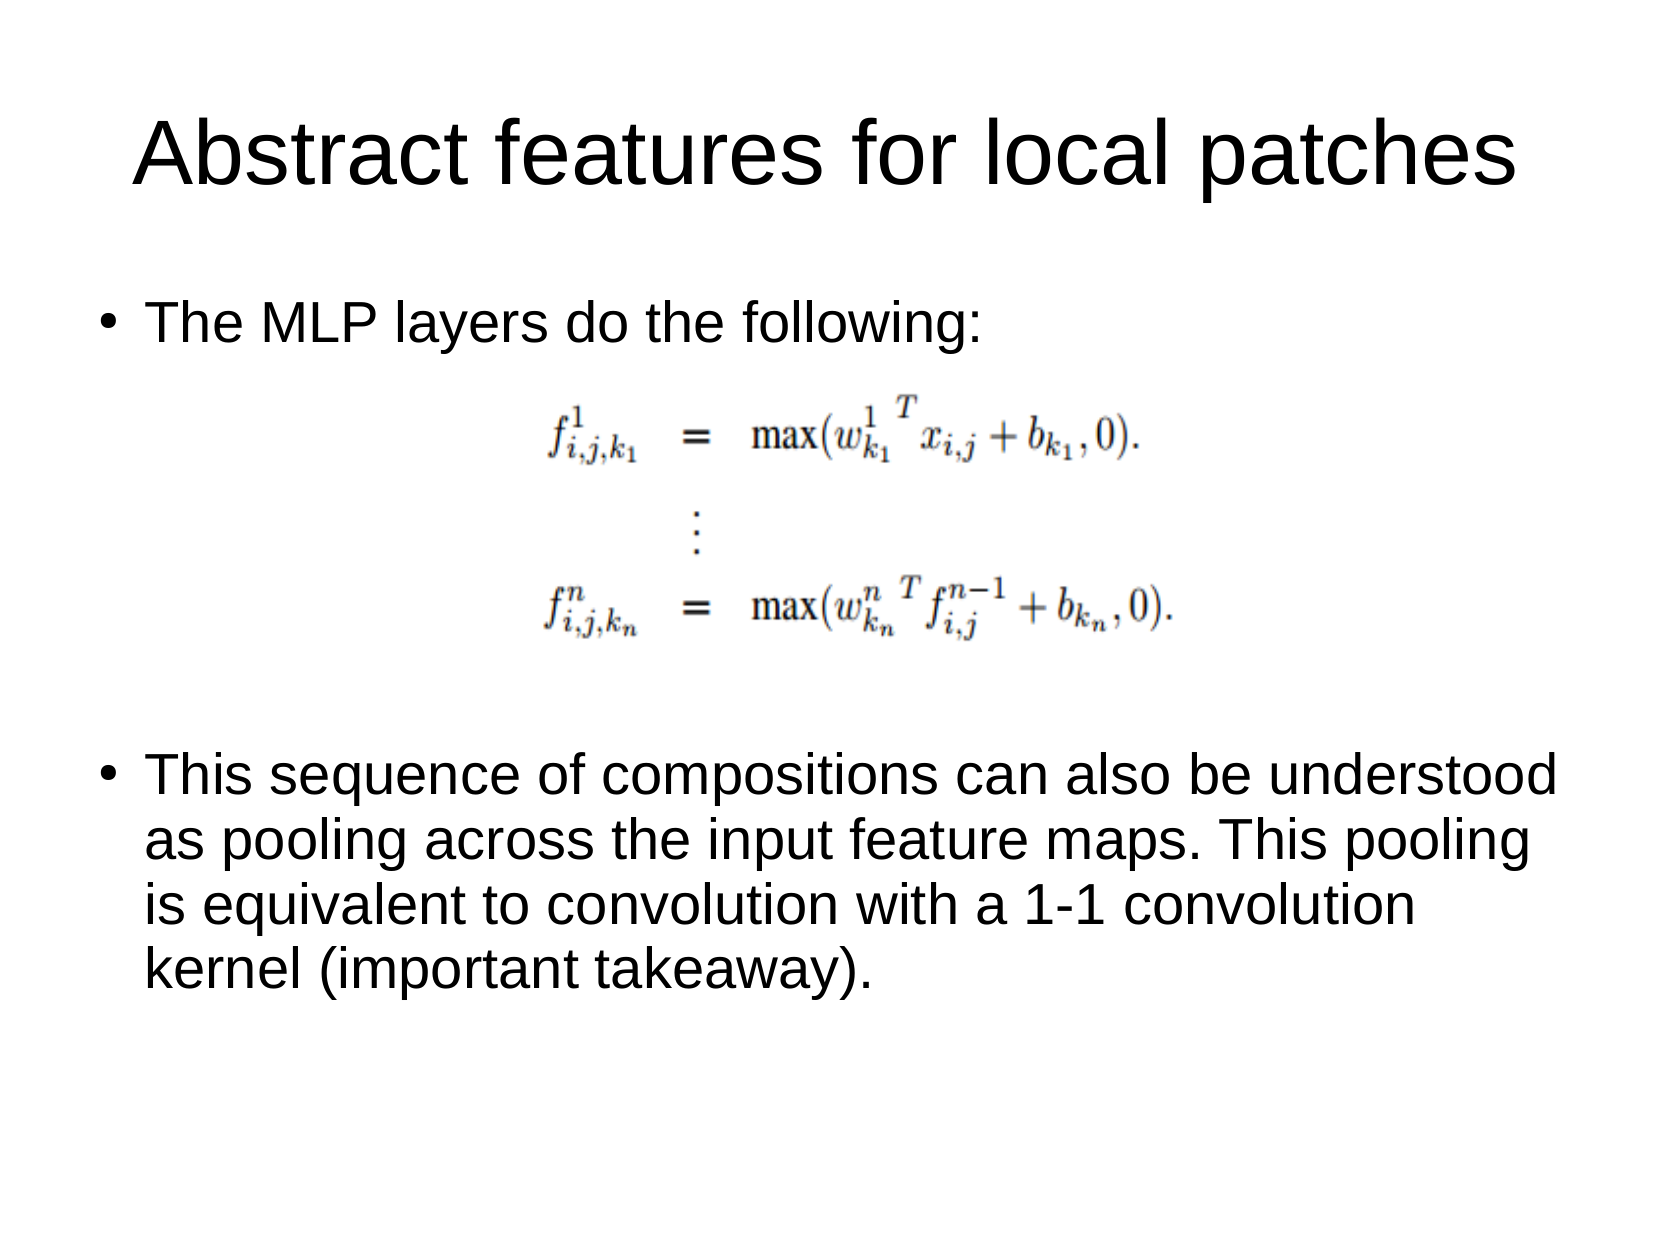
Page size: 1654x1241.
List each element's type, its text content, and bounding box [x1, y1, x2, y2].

picture [450, 388, 1261, 661]
list The MLP layers do the following: This sequence of compositions can also be understood as pooling across the input feature maps. This pooling is equivalent to convolution with a 1-1 convolution kernel (important takeaway). [82, 290, 1571, 1010]
title Abstract features for local patches [82, 49, 1571, 257]
